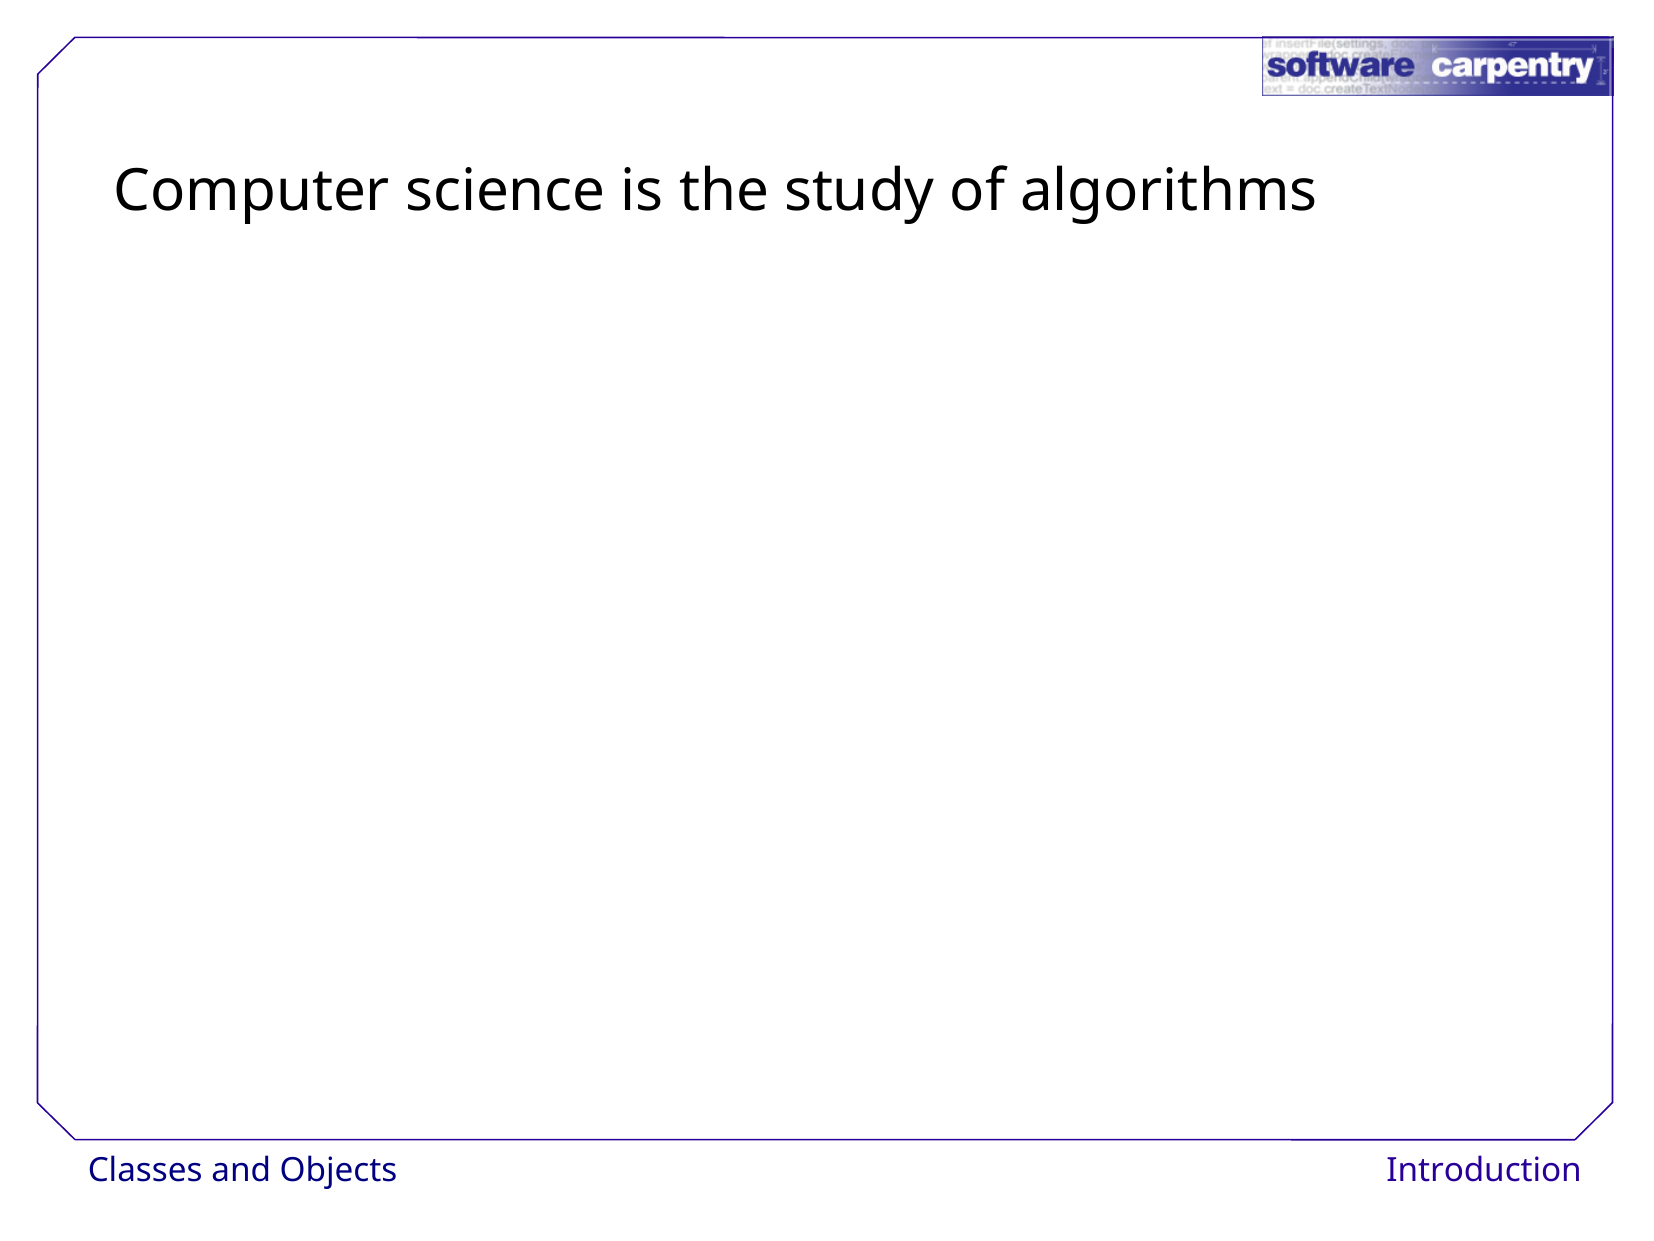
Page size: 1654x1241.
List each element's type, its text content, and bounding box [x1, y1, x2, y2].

picture [1262, 36, 1614, 96]
text_box Computer science is the study of algorithms [99, 109, 1517, 231]
